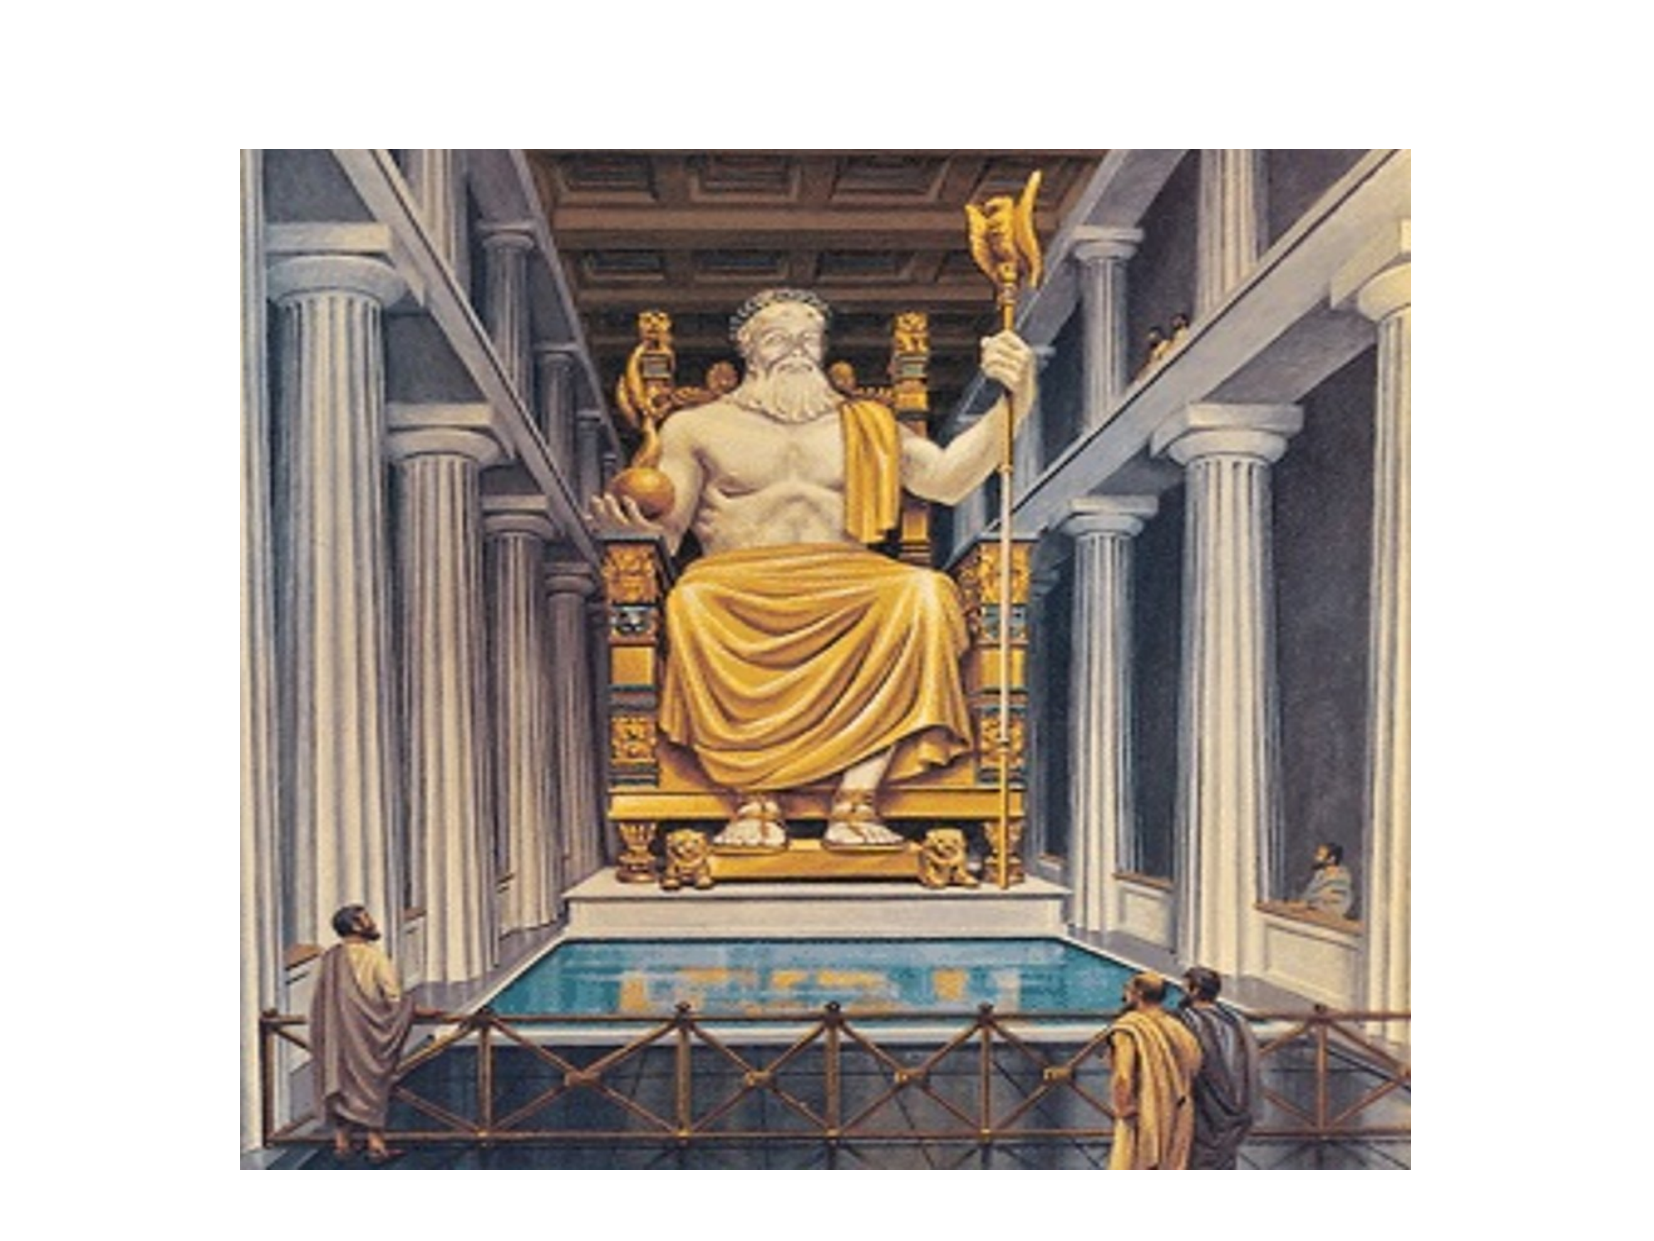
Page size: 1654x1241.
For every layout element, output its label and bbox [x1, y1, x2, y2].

picture [240, 149, 1411, 1171]
